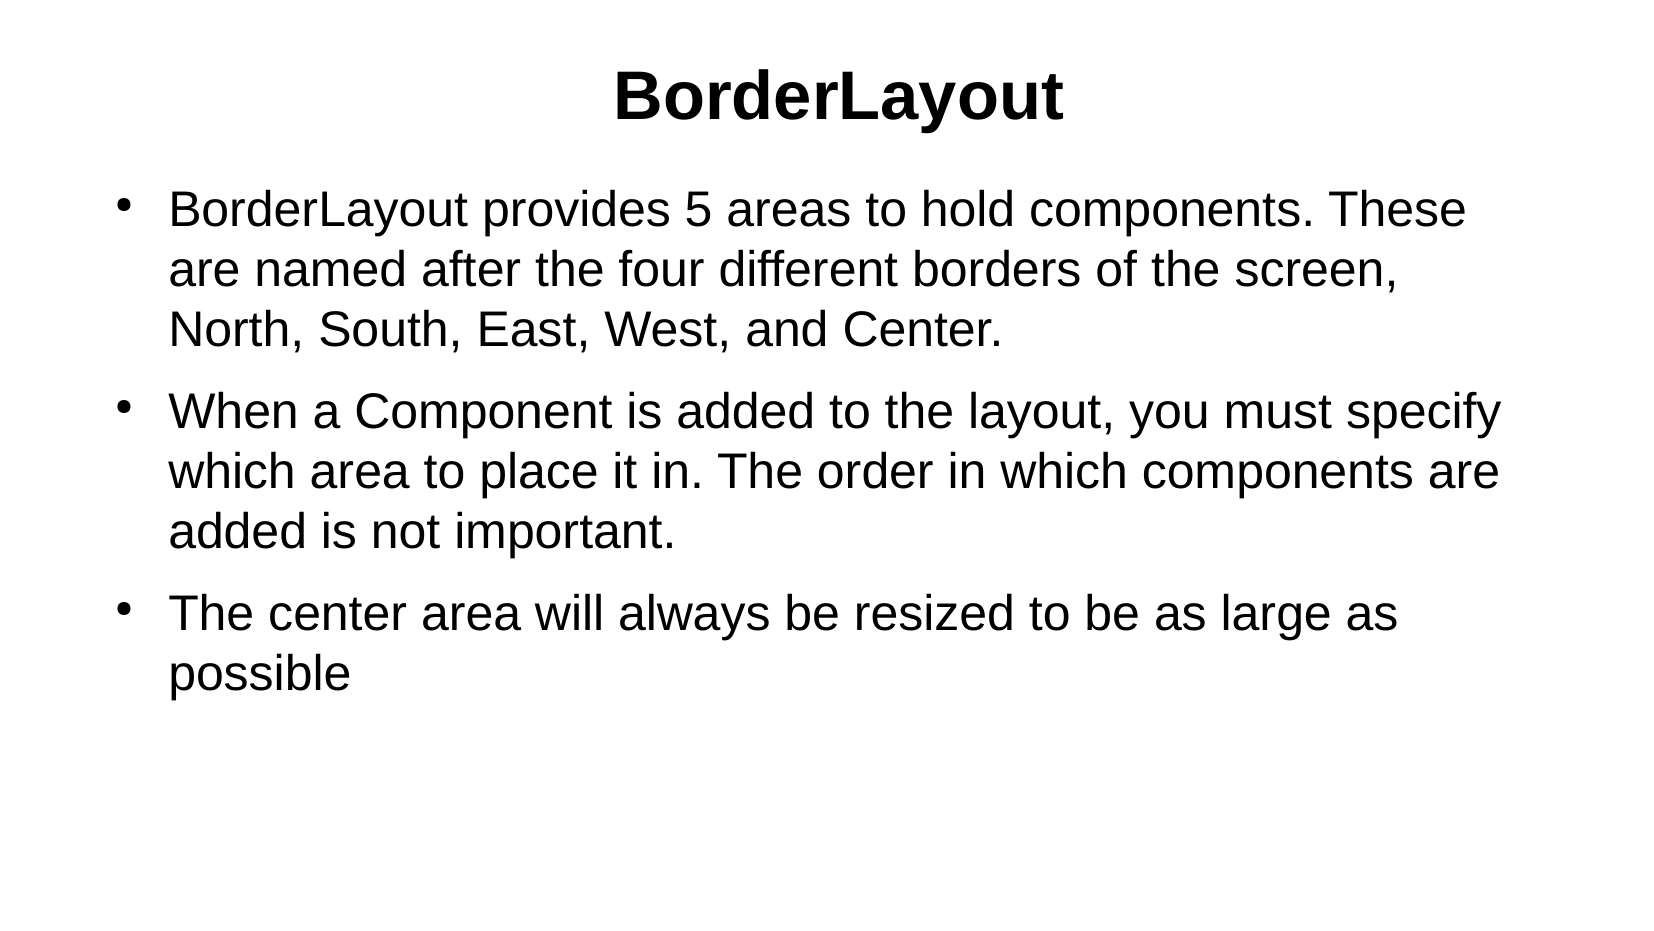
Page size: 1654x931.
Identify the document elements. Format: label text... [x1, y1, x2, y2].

list BorderLayout provides 5 areas to hold components. These are named after the four different borders of the screen, North, South, East, West, and Center. When a Component is added to the layout, you must specify which area to place it in. The order in which components are added is not important. The center area will always be resized to be as large as possible [82, 168, 1538, 889]
title BorderLayout [82, 37, 1571, 147]
